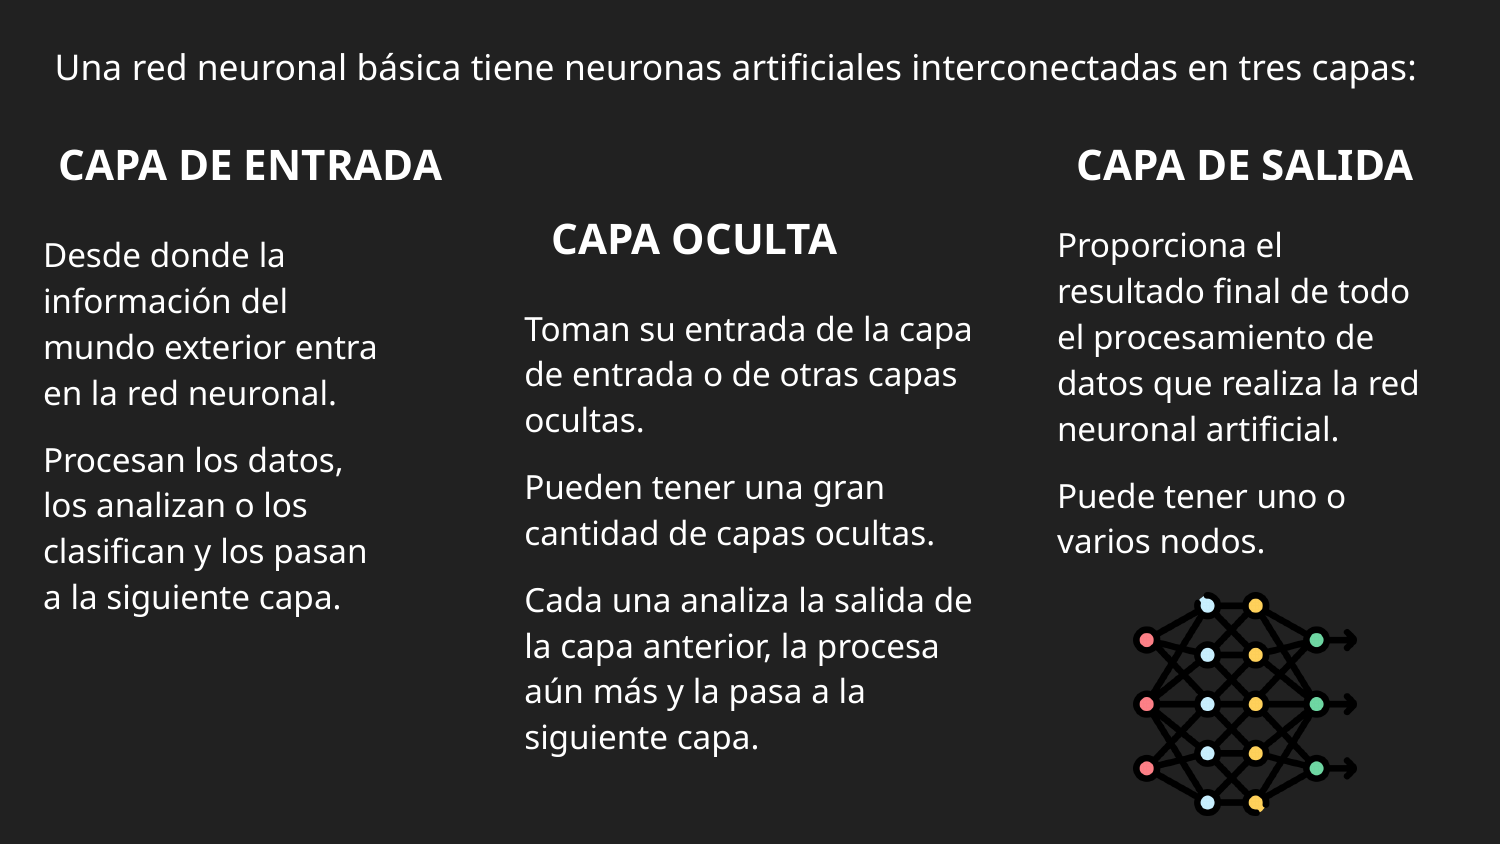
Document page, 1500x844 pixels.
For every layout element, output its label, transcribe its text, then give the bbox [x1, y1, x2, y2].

title CAPA OCULTA [509, 197, 880, 292]
text_box Toman su entrada de la capa de entrada o de otras capas ocultas. Pueden tener una gran cantidad de capas ocultas. Cada una analiza la salida de la capa anterior, la procesa aún más y la pasa a la siguiente capa. [509, 286, 1005, 844]
text_box Desde donde la información del mundo exterior entra en la red neuronal. Procesan los datos, los analizan o los clasifican y los pasan a la siguiente capa. [28, 213, 399, 724]
title CAPA DE SALIDA [1042, 123, 1448, 203]
title CAPA DE ENTRADA [28, 123, 473, 218]
text_box Proporciona el resultado final de todo el procesamiento de datos que realiza la red neuronal artificial. Puede tener uno o varios nodos. [1042, 203, 1448, 602]
list Una red neuronal básica tiene neuronas artificiales interconectadas en tres capas: [39, 29, 1461, 124]
picture [1133, 592, 1357, 816]
